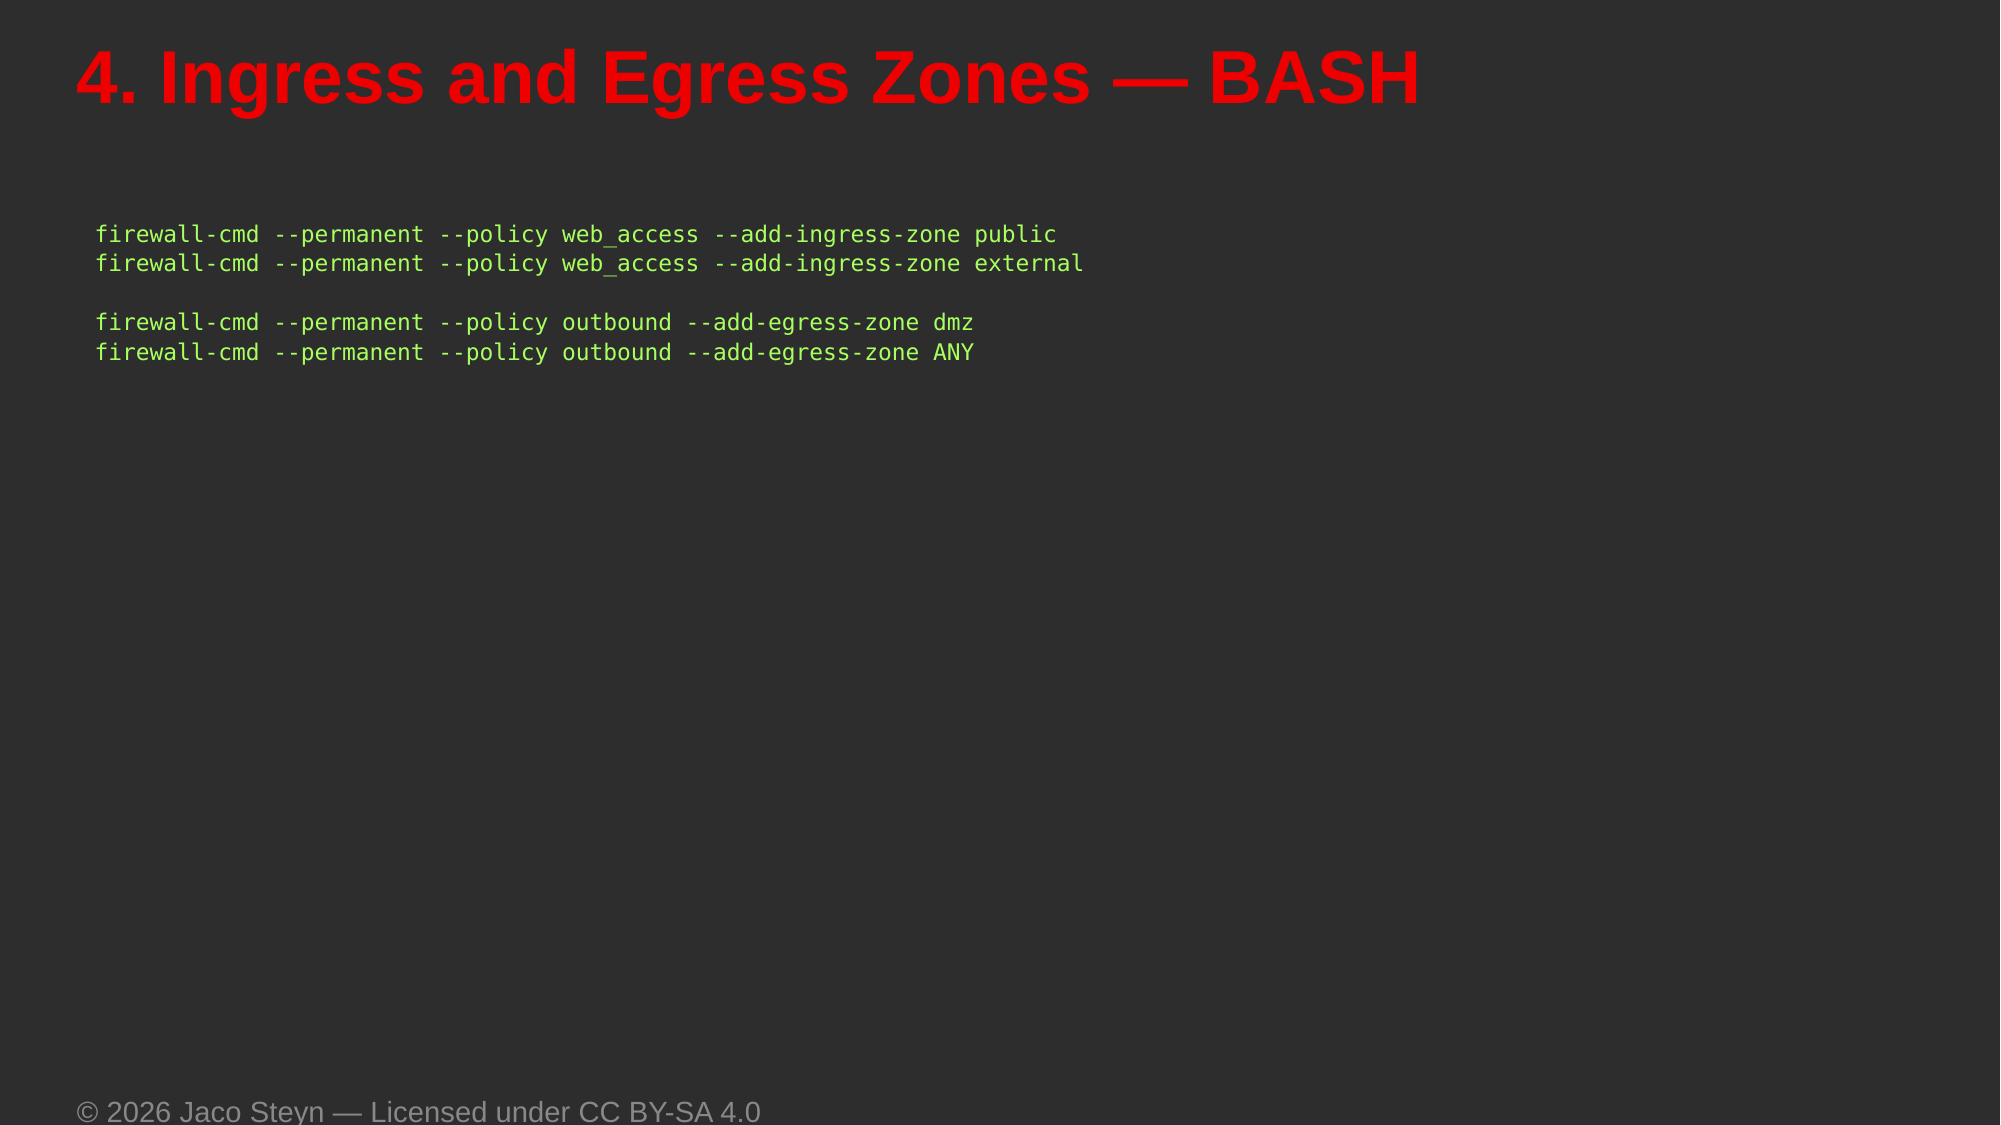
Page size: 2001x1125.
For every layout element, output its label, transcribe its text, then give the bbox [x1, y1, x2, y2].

text_box firewall-cmd --permanent --policy web_access --add-ingress-zone public firewall-cmd --permanent --policy web_access --add-ingress-zone external firewall-cmd --permanent --policy outbound --add-egress-zone dmz firewall-cmd --permanent --policy outbound --add-egress-zone ANY [59, 194, 1942, 1052]
text_box © 2026 Jaco Steyn — Licensed under CC BY-SA 4.0 [59, 1083, 1942, 1120]
text_box 4. Ingress and Egress Zones — BASH [59, 23, 1942, 178]
